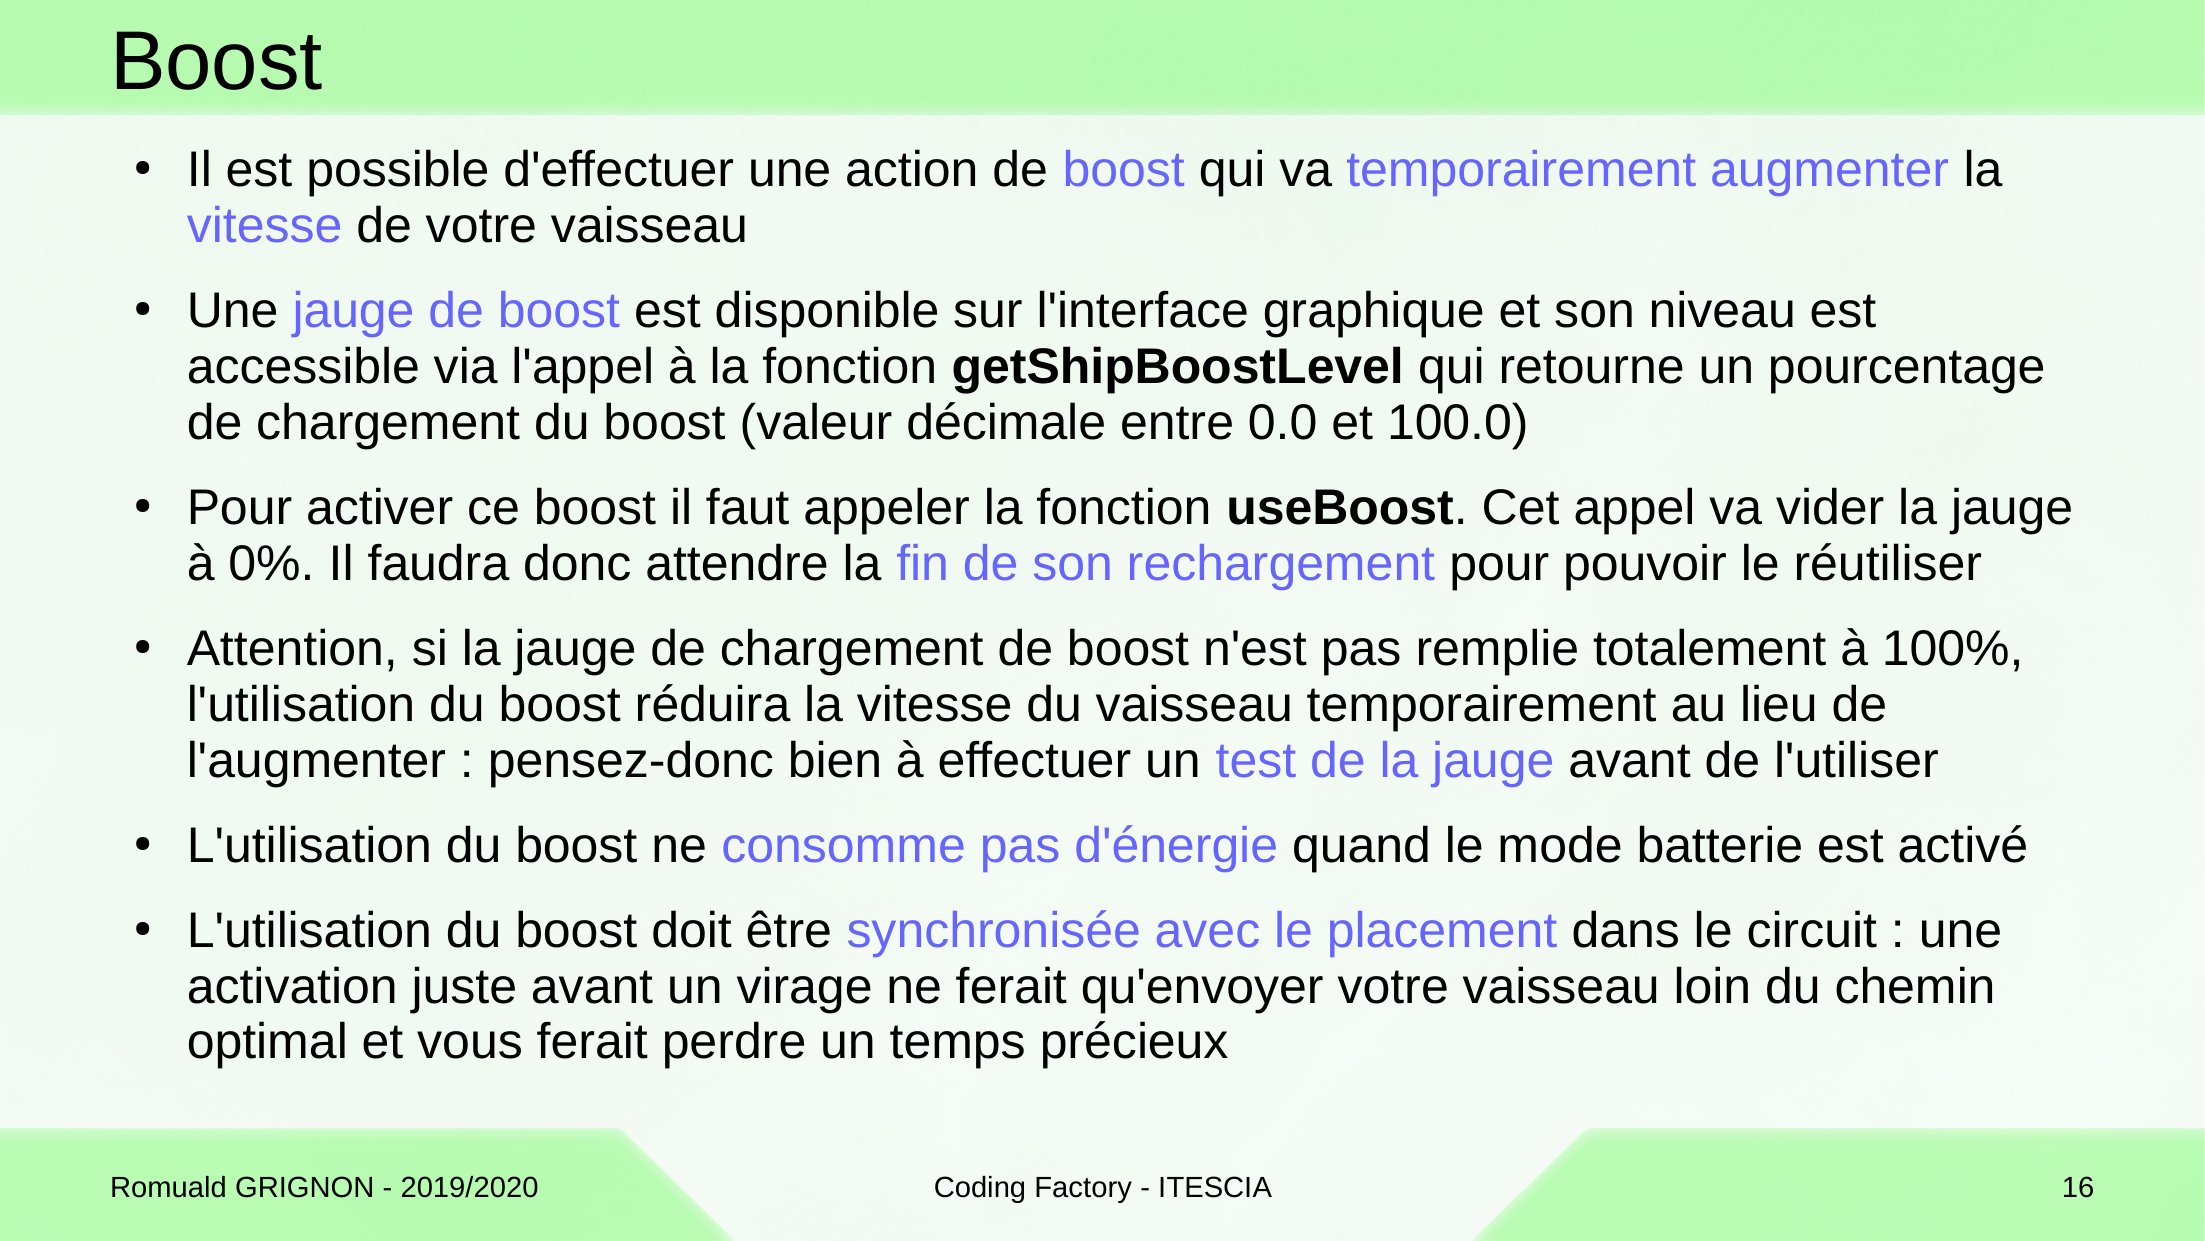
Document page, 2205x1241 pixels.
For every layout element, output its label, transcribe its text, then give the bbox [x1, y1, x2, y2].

picture [0, 0, 2205, 1241]
title Boost [110, 49, 2095, 257]
list Il est possible d'effectuer une action de boost qui va temporairement augmenter la vitesse de votre vaisseau Une jauge de boost est disponible sur l'interface graphique et son niveau est accessible via l'appel à la fonction getShipBoostLevel qui retourne un pourcentage de chargement du boost (valeur décimale entre 0.0 et 100.0) Pour activer ce boost il faut appeler la fonction useBoost. Cet appel va vider la jauge à 0%. Il faudra donc attendre la fin de son rechargement pour pouvoir le réutiliser Attention, si la jauge de chargement de boost n'est pas remplie totalement à 100%, l'utilisation du boost réduira la vitesse du vaisseau temporairement au lieu de l'augmenter : pensez-donc bien à effectuer un test de la jauge avant de l'utiliser L'utilisation du boost ne consomme pas d'énergie quand le mode batterie est activé L'utilisation du boost doit être synchronisée avec le placement dans le circuit : une activation juste avant un virage ne ferait qu'envoyer votre vaisseau loin du chemin optimal et vous ferait perdre un temps précieux [116, 212, 2101, 1073]
